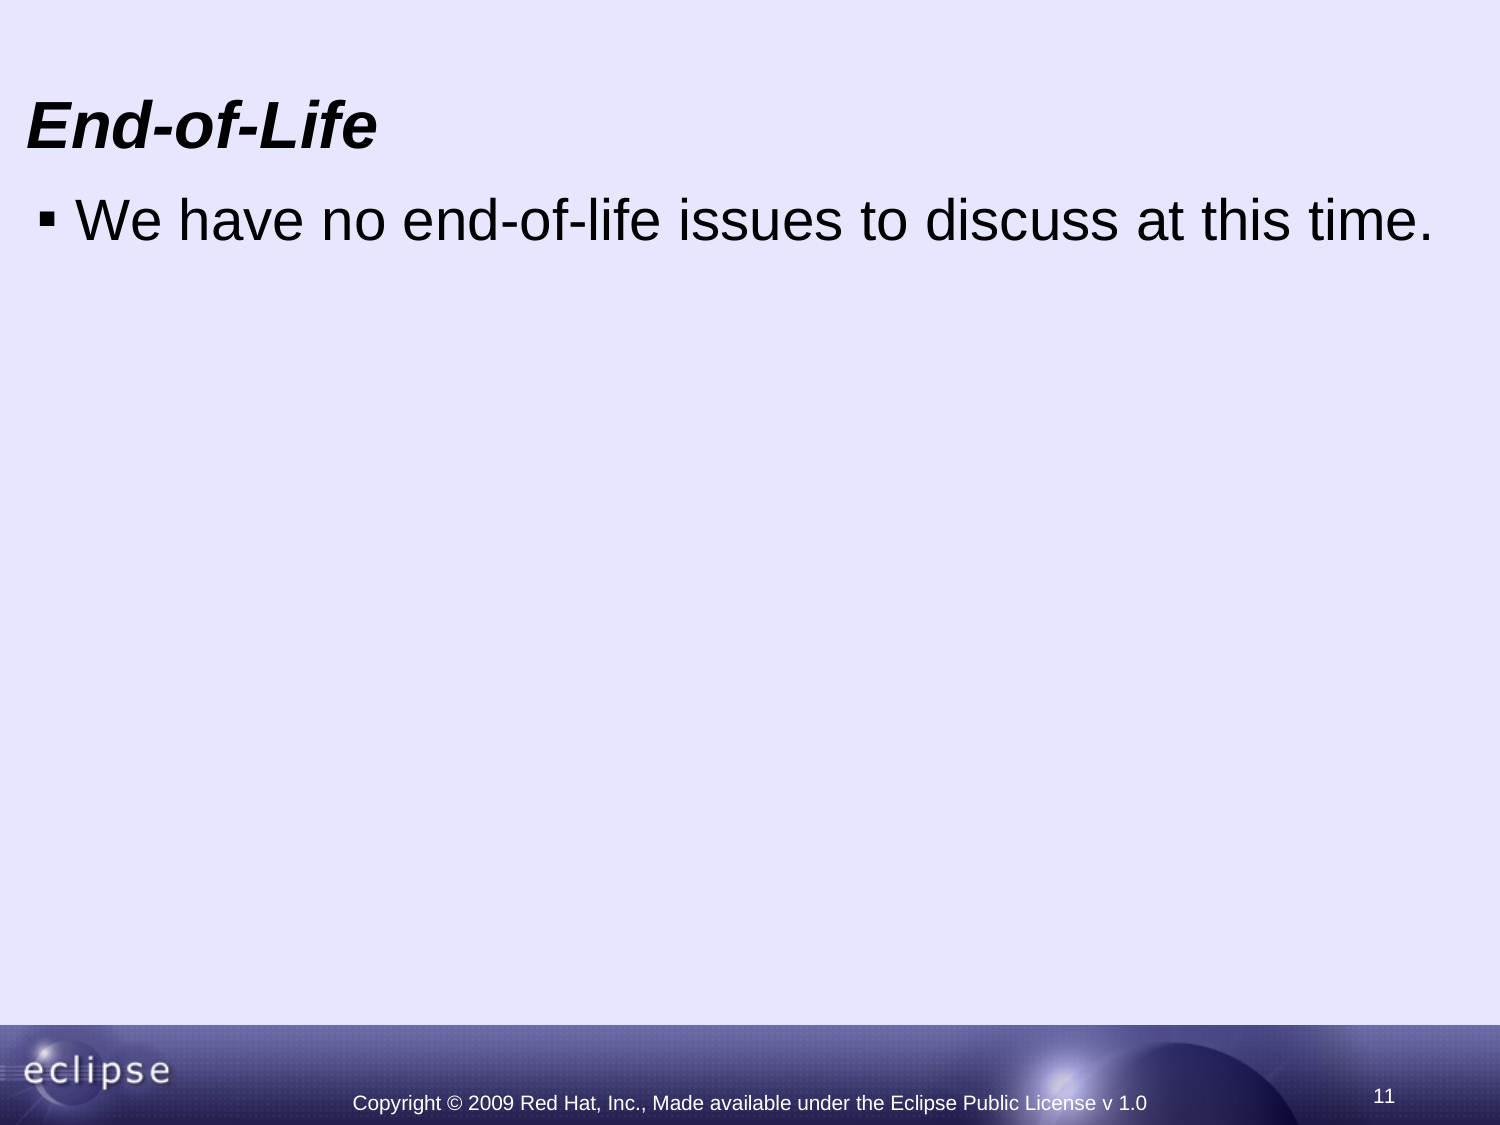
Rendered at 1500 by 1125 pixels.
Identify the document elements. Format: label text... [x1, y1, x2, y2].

picture [0, 1025, 1500, 1125]
title End-of-Life [26, 84, 1474, 172]
list We have no end-of-life issues to discuss at this time. [37, 187, 1463, 1021]
